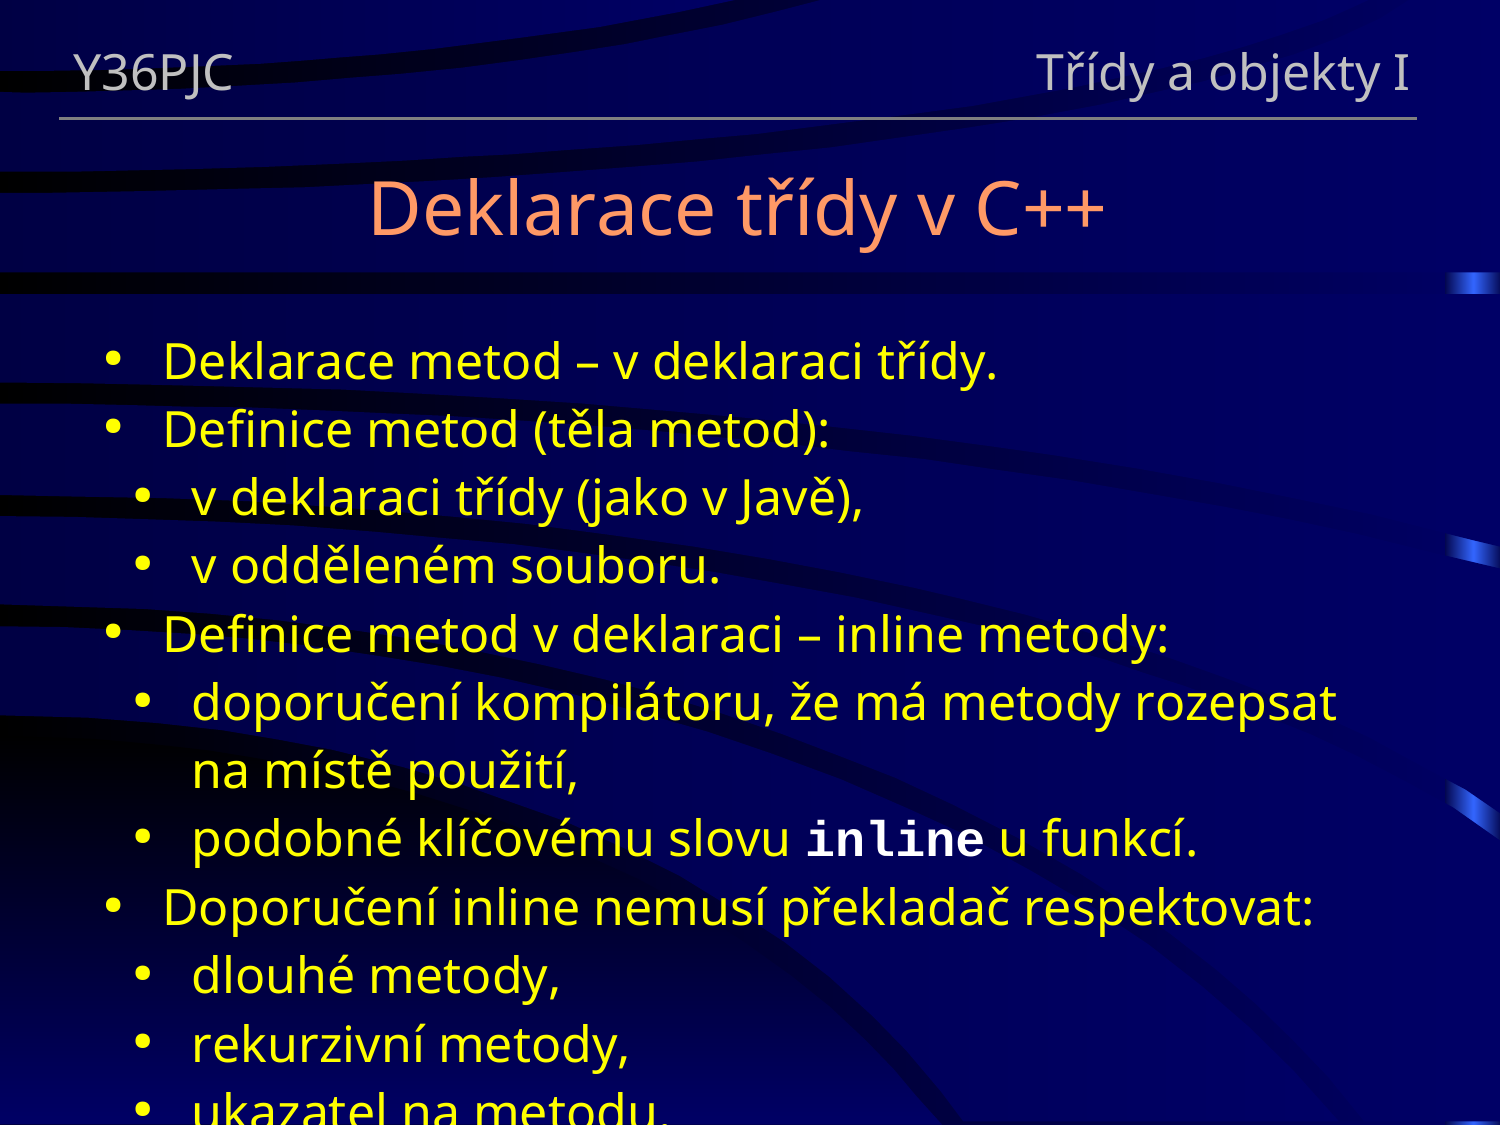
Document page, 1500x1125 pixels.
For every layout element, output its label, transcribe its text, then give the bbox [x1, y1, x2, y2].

text_box Y36PJC [59, 29, 251, 105]
text_box Třídy a objekty I [1021, 29, 1418, 105]
text_box Deklarace třídy v C++ Deklarace metod – v deklaraci třídy. Definice metod (těla metod): v deklaraci třídy (jako v Javě), v odděleném souboru. Definice metod v deklaraci – inline metody: doporučení kompilátoru, že má metody rozepsat na místě použití, podobné klíčovému slovu inline u funkcí. Doporučení inline nemusí překladač respektovat: dlouhé metody, rekurzivní metody, ukazatel na metodu. [59, 147, 1418, 1042]
